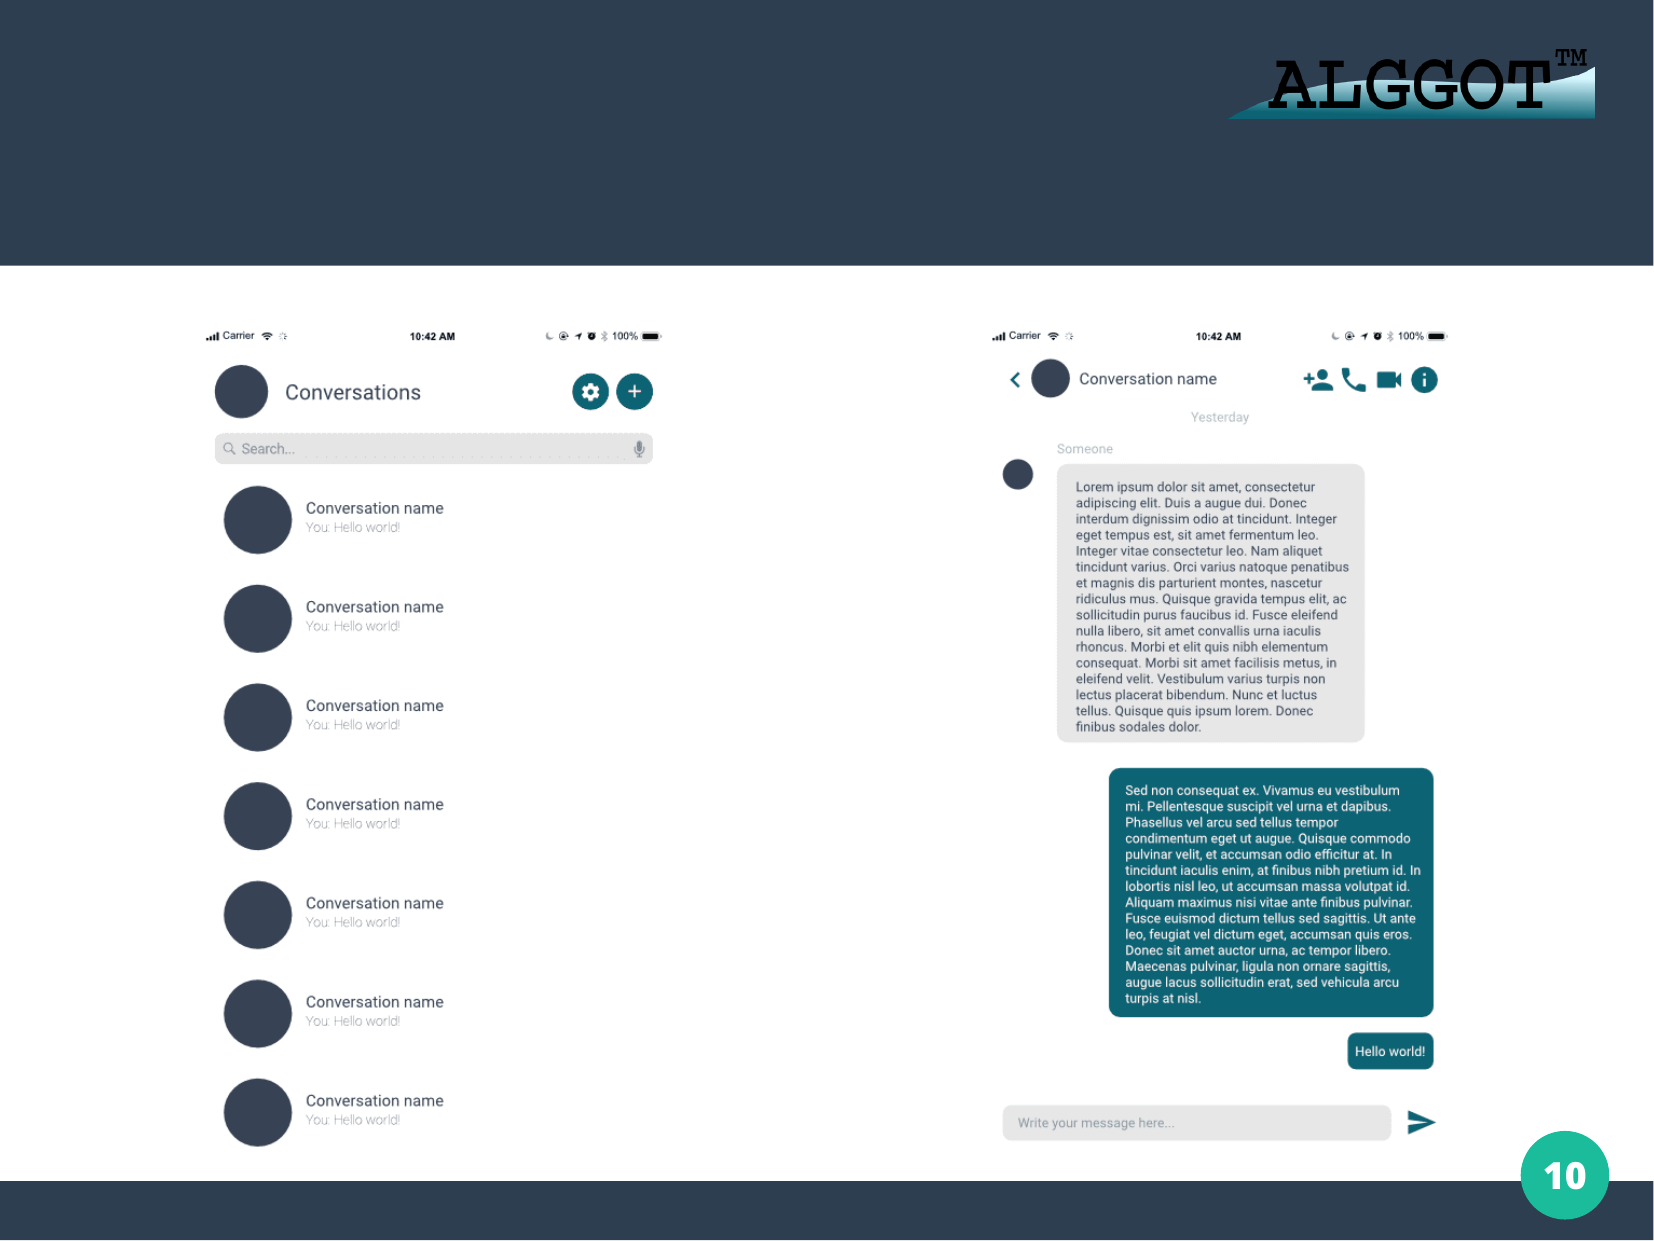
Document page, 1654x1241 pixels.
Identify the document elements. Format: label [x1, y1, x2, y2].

picture [987, 324, 1453, 1152]
picture [201, 324, 667, 1152]
picture [1226, 49, 1595, 119]
